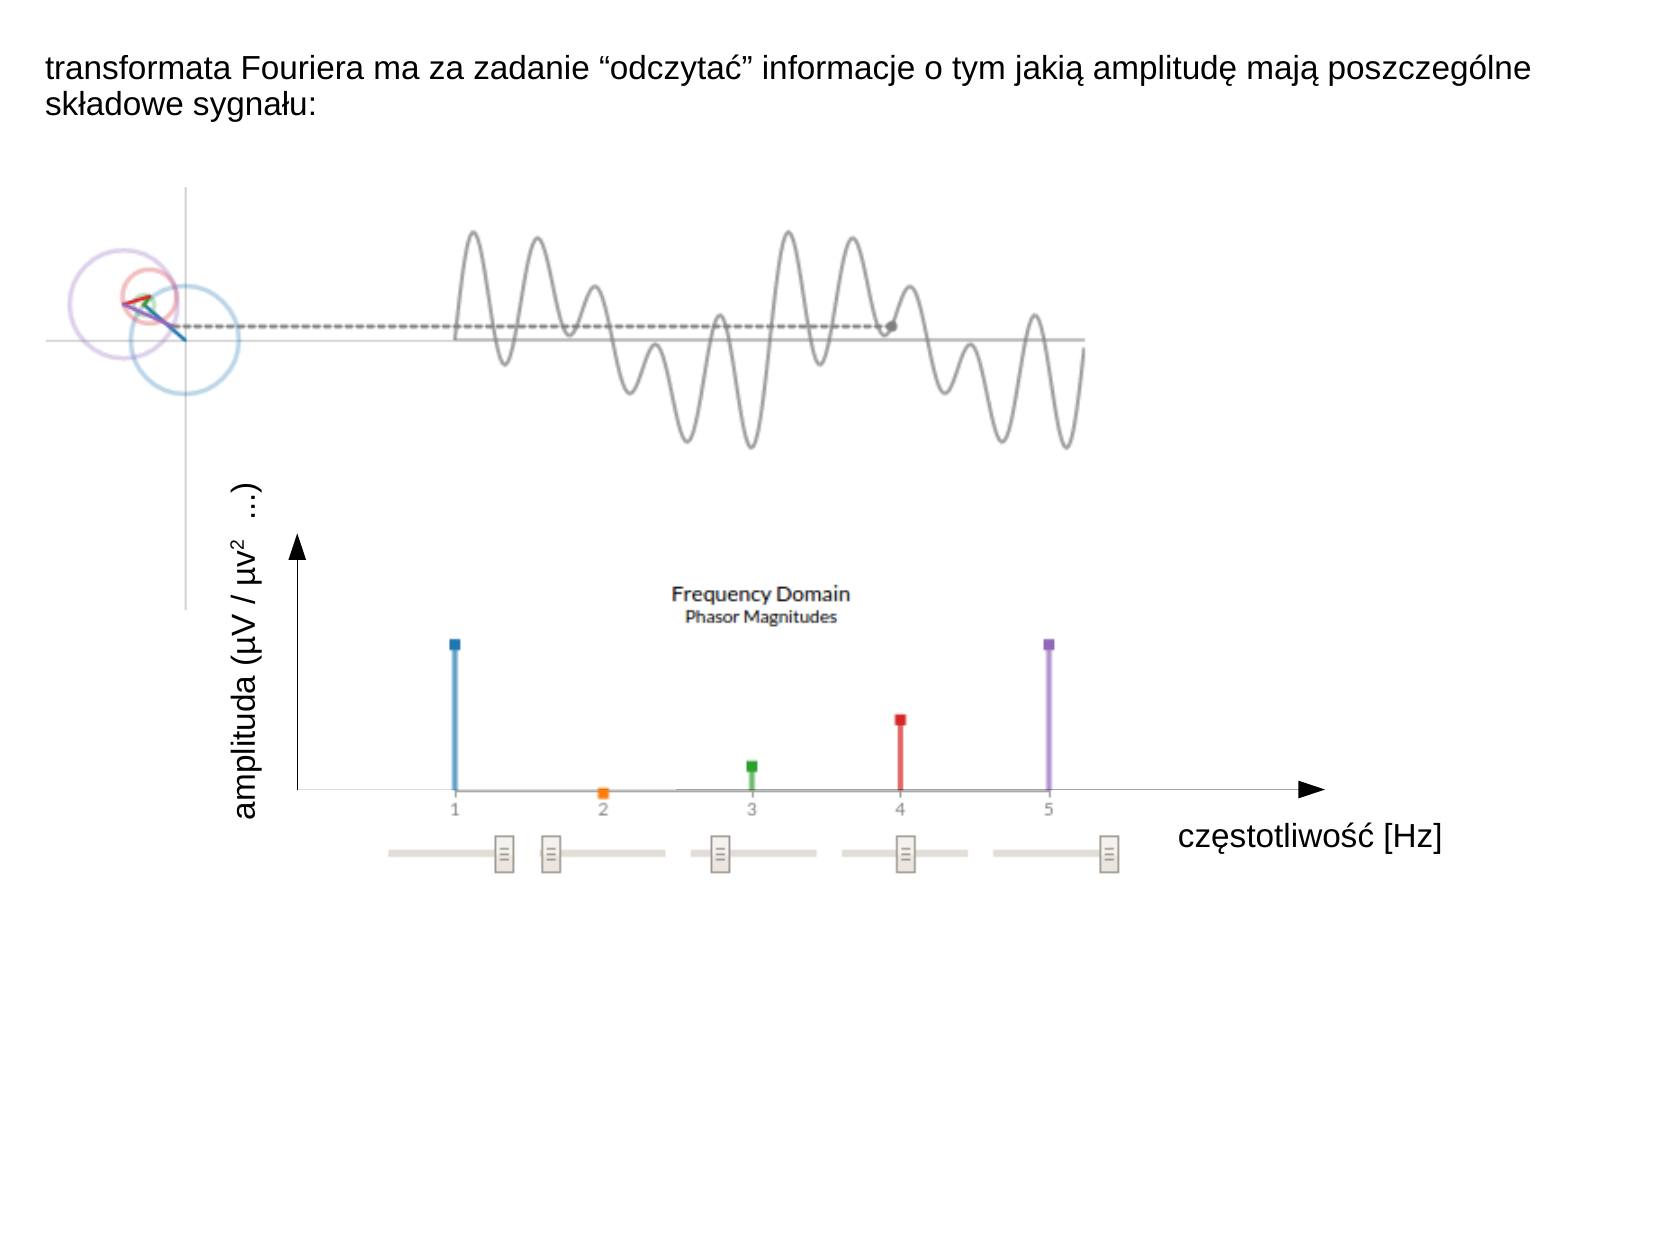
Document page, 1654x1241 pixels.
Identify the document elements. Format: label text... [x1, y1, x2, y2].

text_box transformata Fouriera ma za zadanie “odczytać” informacje o tym jakią amplitudę mają poszczególne składowe sygnału: [30, 42, 1606, 142]
picture [45, 187, 1134, 897]
text_box częstotliwość [Hz] [1163, 811, 1578, 878]
text_box amplituda (µV / µv2 ...) [218, 395, 276, 835]
